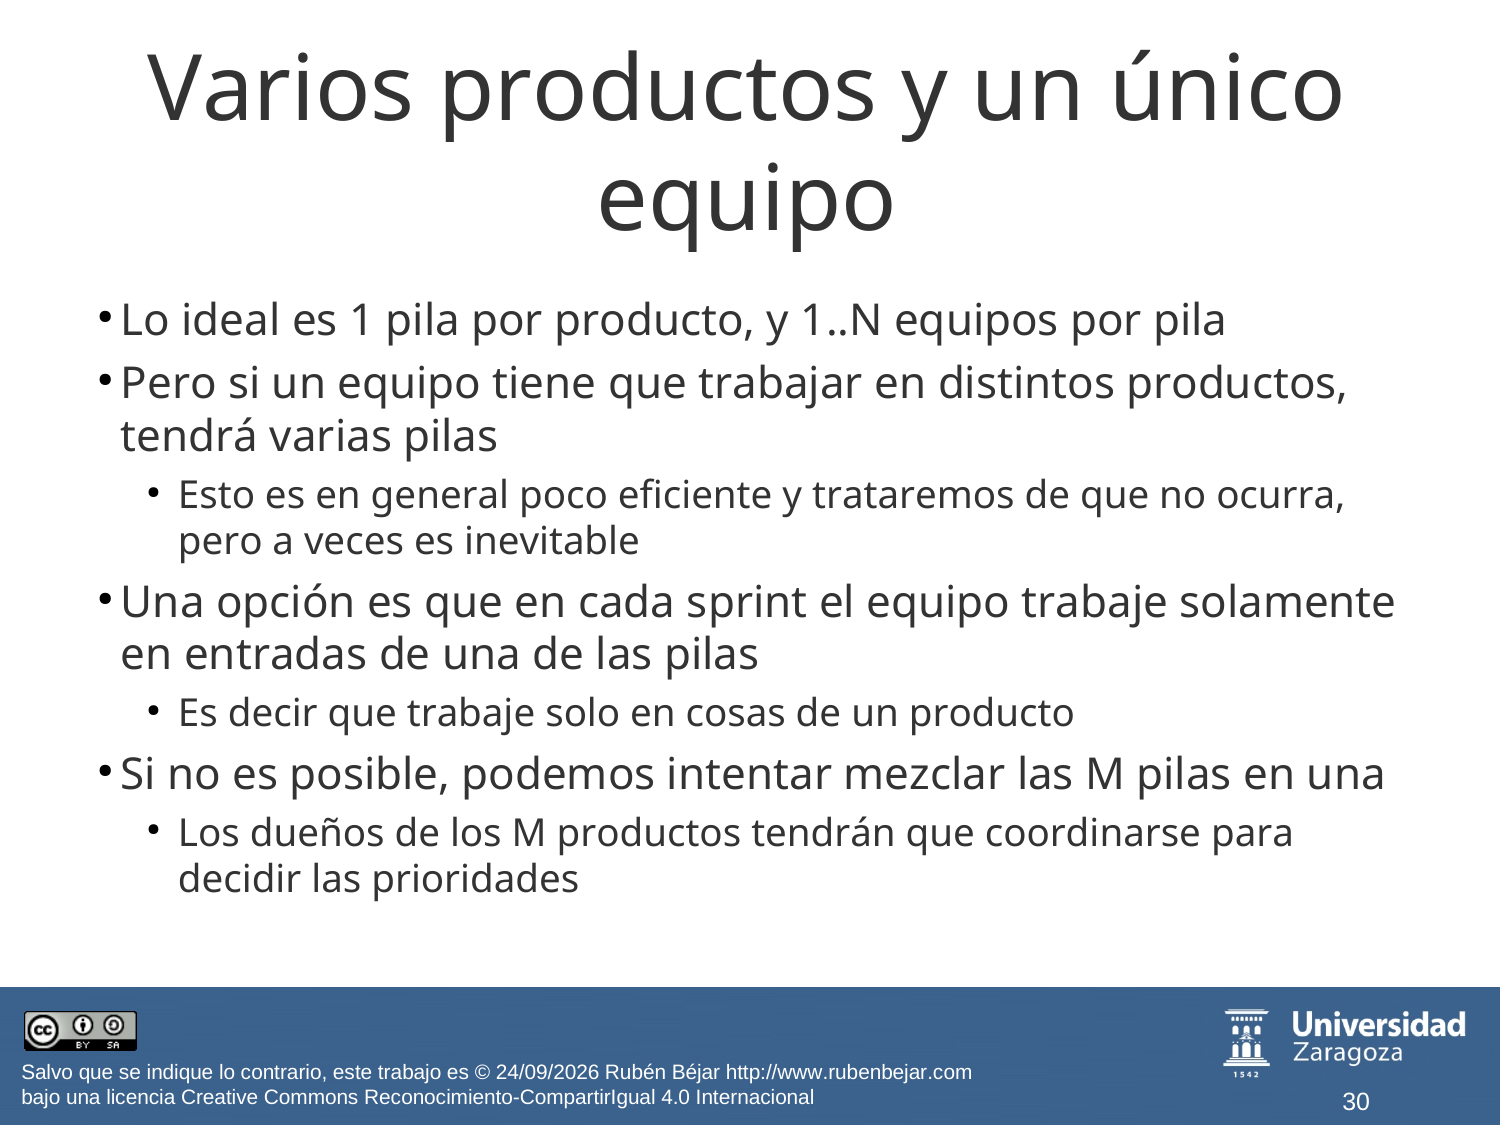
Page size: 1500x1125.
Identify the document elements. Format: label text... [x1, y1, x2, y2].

list Lo ideal es 1 pila por producto, y 1..N equipos por pila Pero si un equipo tiene que trabajar en distintos productos, tendrá varias pilas Esto es en general poco eficiente y trataremos de que no ocurra, pero a veces es inevitable Una opción es que en cada sprint el equipo trabaje solamente en entradas de una de las pilas Es decir que trabaje solo en cosas de un producto Si no es posible, podemos intentar mezclar las M pilas en una Los dueños de los M productos tendrán que coordinarse para decidir las prioridades [82, 283, 1418, 957]
title Varios productos y un único equipo [74, 21, 1420, 257]
picture [0, 987, 1500, 1125]
